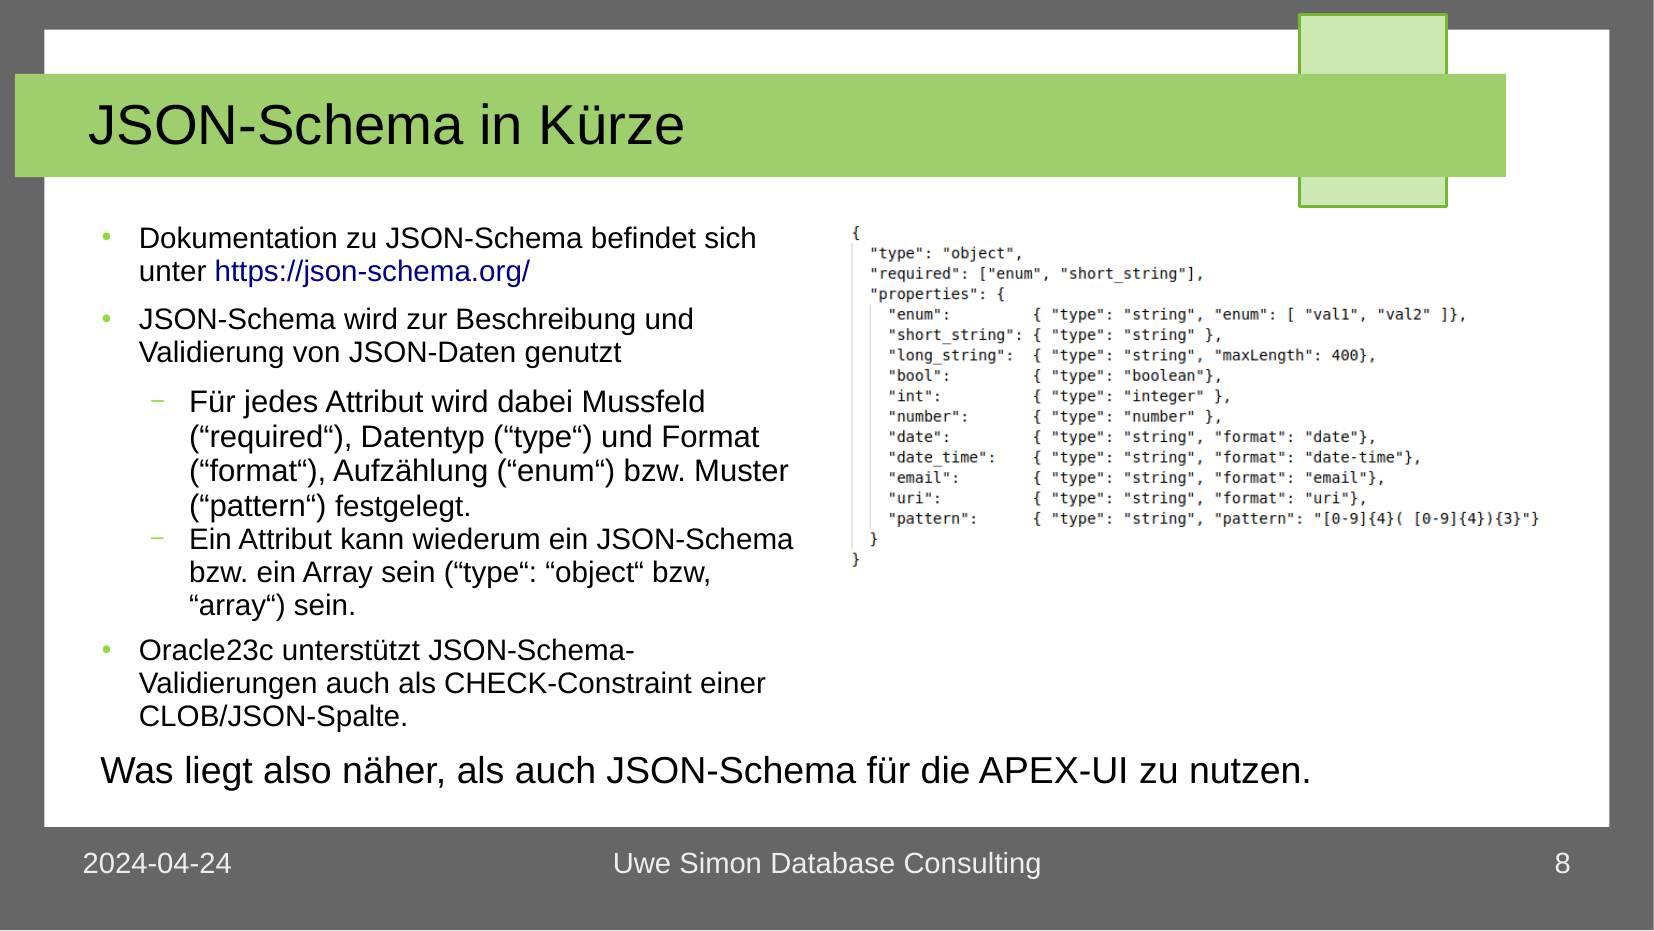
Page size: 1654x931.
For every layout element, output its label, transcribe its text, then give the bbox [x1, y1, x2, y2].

list Was liegt also näher, als auch JSON-Schema für die APEX-UI zu nutzen. [29, 749, 1520, 812]
list Dokumentation zu JSON-Schema befindet sich unter https://json-schema.org/ JSON-Schema wird zur Beschreibung und Validierung von JSON-Daten genutzt Für jedes Attribut wird dabei Mussfeld (“required“), Datentyp (“type“) und Format (“format“), Aufzählung (“enum“) bzw. Muster (“pattern“) festgelegt. Ein Attribut kann wiederum ein JSON-Schema bzw. ein Array sein (“type“: “object“ bzw, “array“) sein. Oracle23c unterstützt JSON-Schema-Validierungen auch als CHECK-Constraint einer CLOB/JSON-Spalte. [88, 221, 809, 737]
picture [845, 224, 1566, 585]
title JSON-Schema in Kürze [88, 73, 1506, 178]
